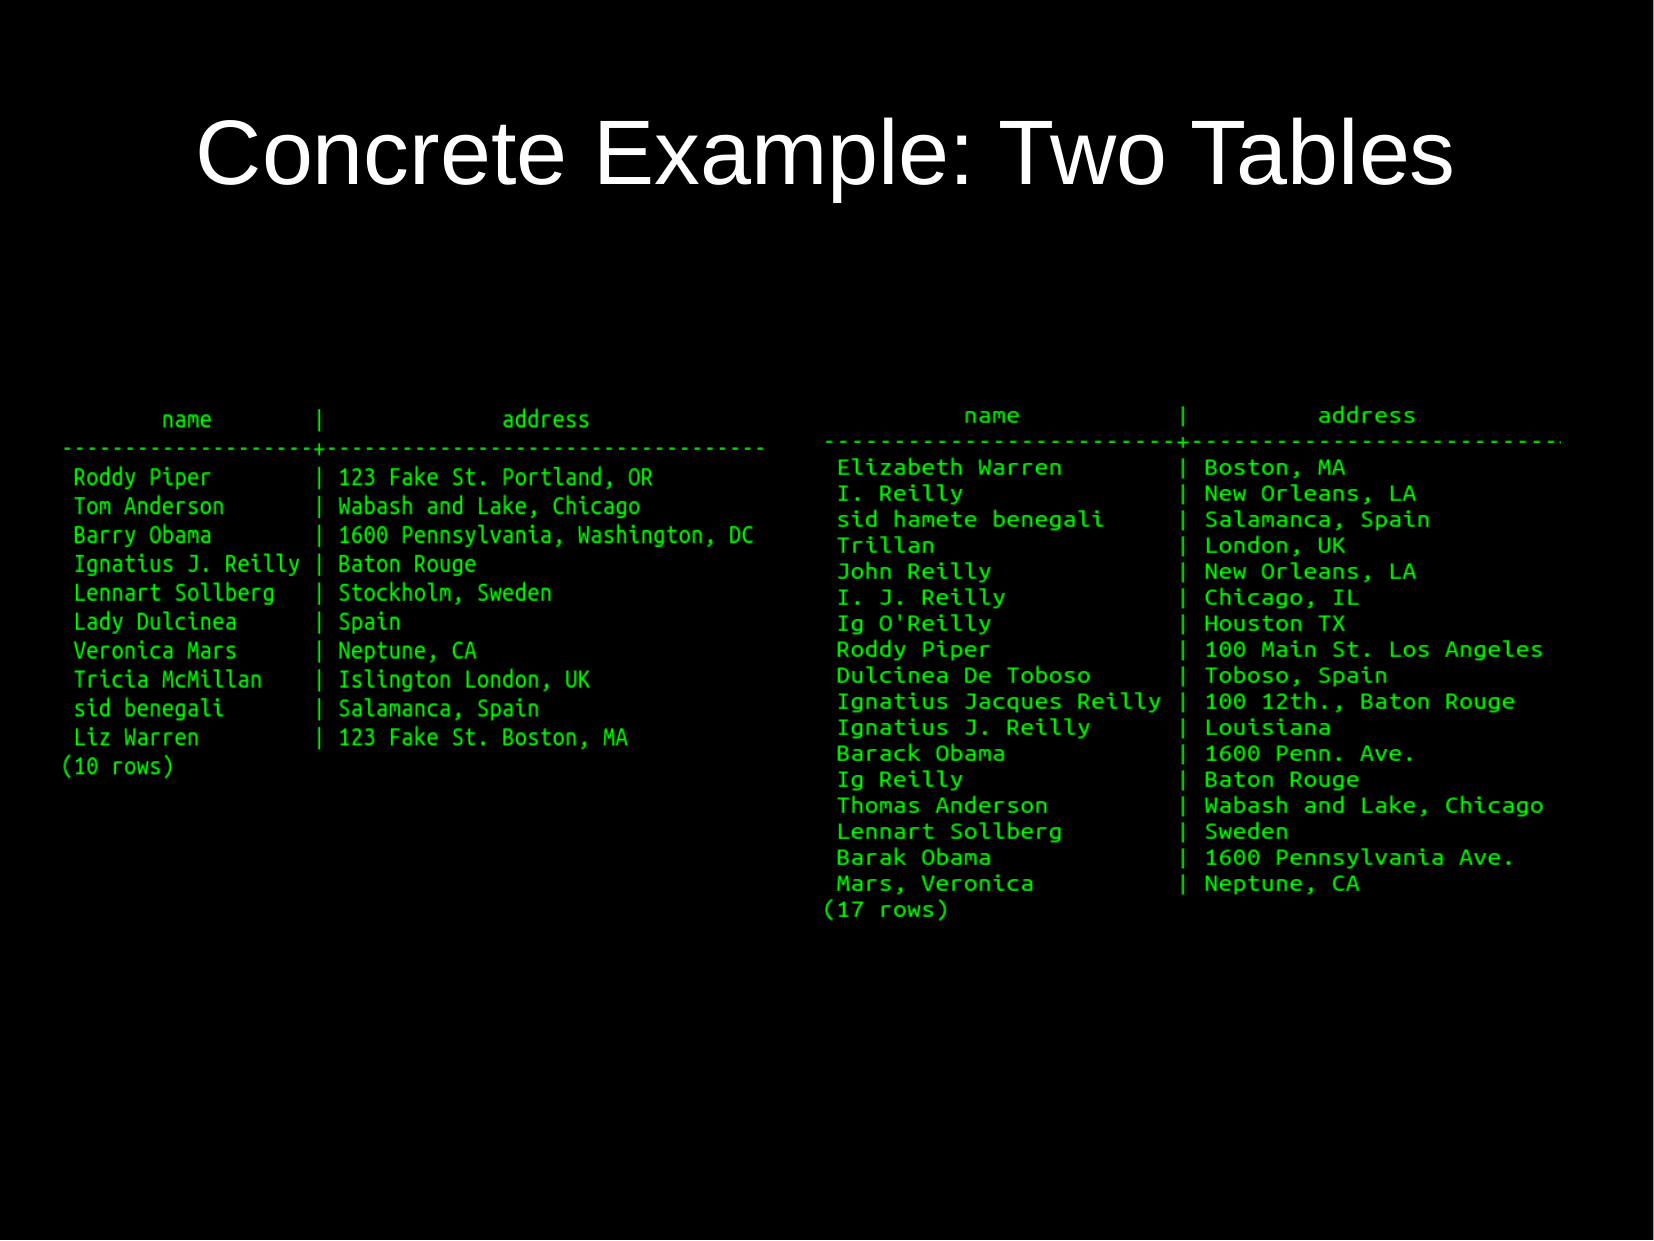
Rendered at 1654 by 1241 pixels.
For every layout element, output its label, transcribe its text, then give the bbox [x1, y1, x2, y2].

picture [825, 404, 1561, 931]
title Concrete Example: Two Tables [82, 49, 1571, 257]
picture [60, 404, 768, 806]
